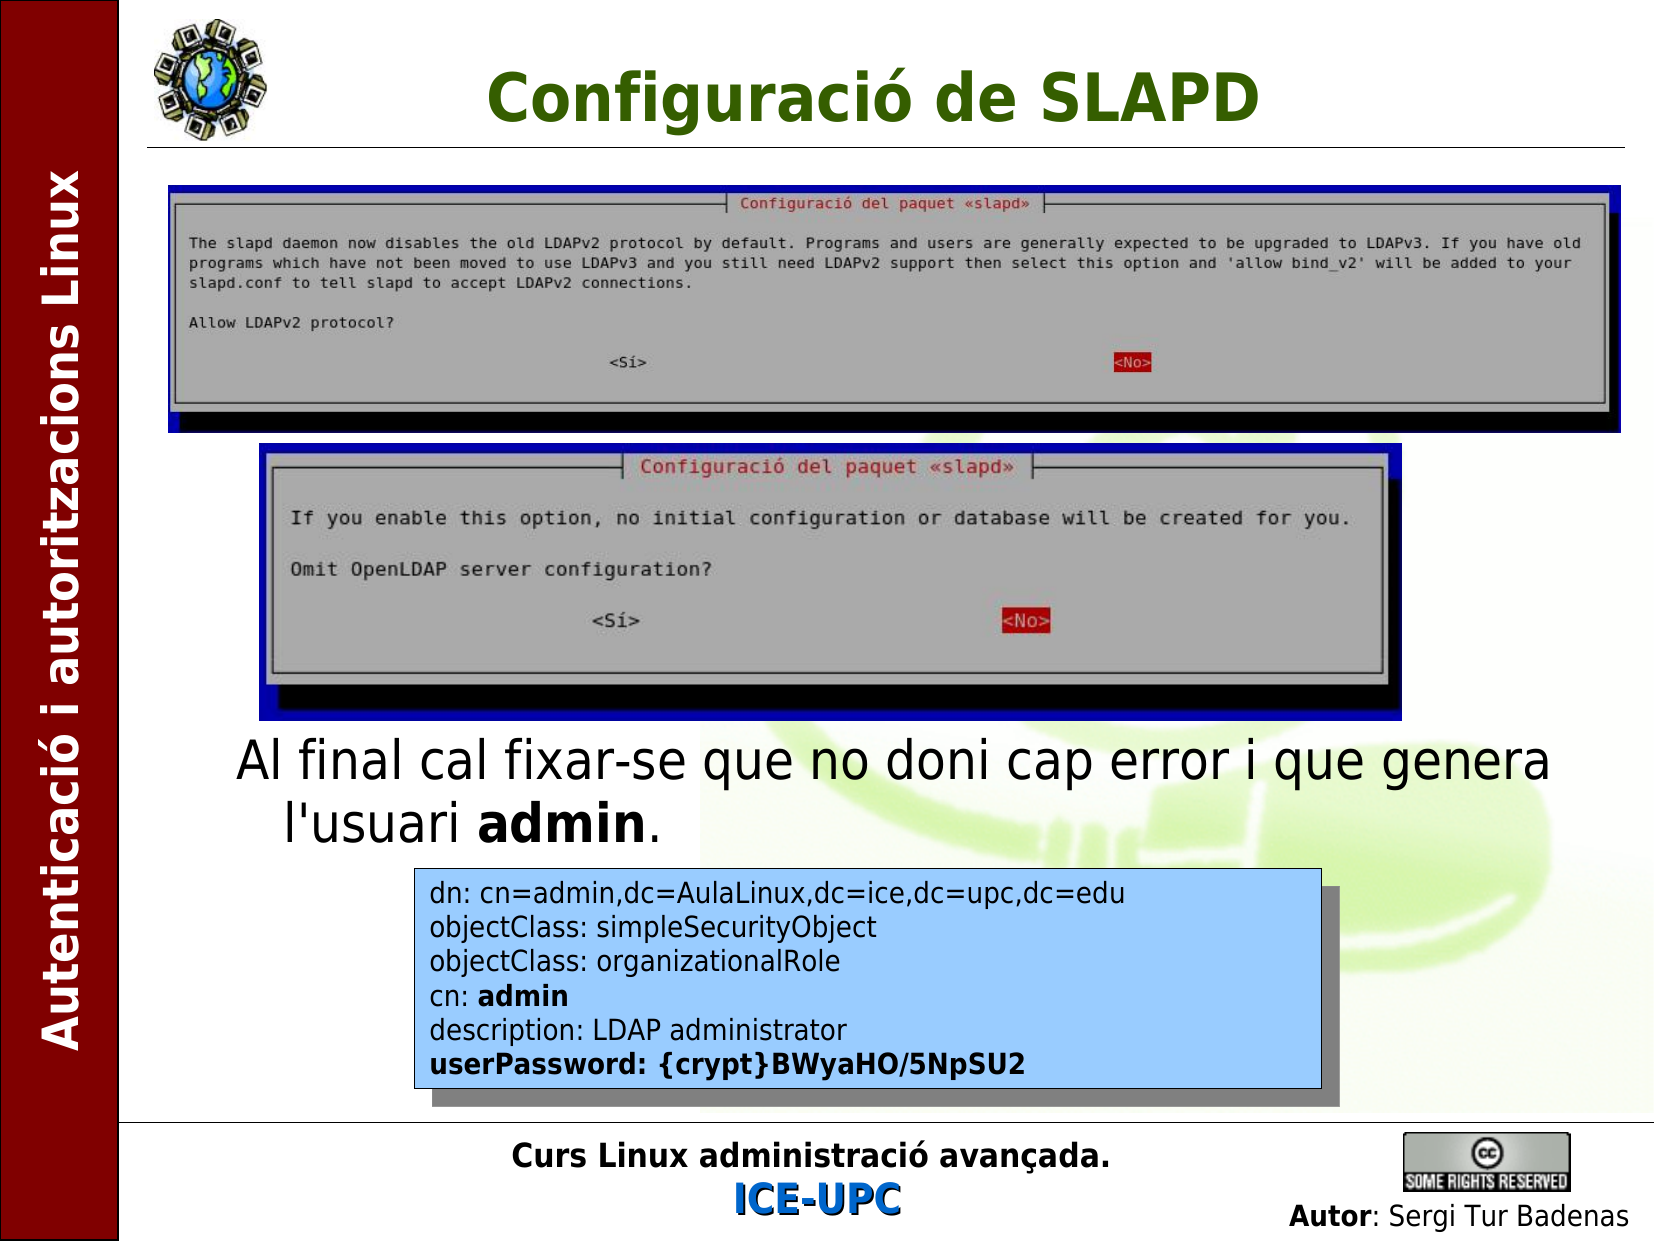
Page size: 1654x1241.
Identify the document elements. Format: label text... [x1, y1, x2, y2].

picture [1403, 1132, 1571, 1192]
text_box dn: cn=admin,dc=AulaLinux,dc=ice,dc=upc,dc=edu objectClass: simpleSecurityObject objectClass: organizationalRole cn: admin description: LDAP administrator userPassword: {crypt}BWyaHO/5NpSU2 [414, 868, 1322, 1089]
list Al final cal fixar-se que no doni cap error i que genera l'usuari admin. [141, 242, 1630, 1078]
picture [154, 19, 268, 49]
title Configuració de SLAPD [129, 49, 1619, 148]
picture [168, 185, 1654, 1113]
